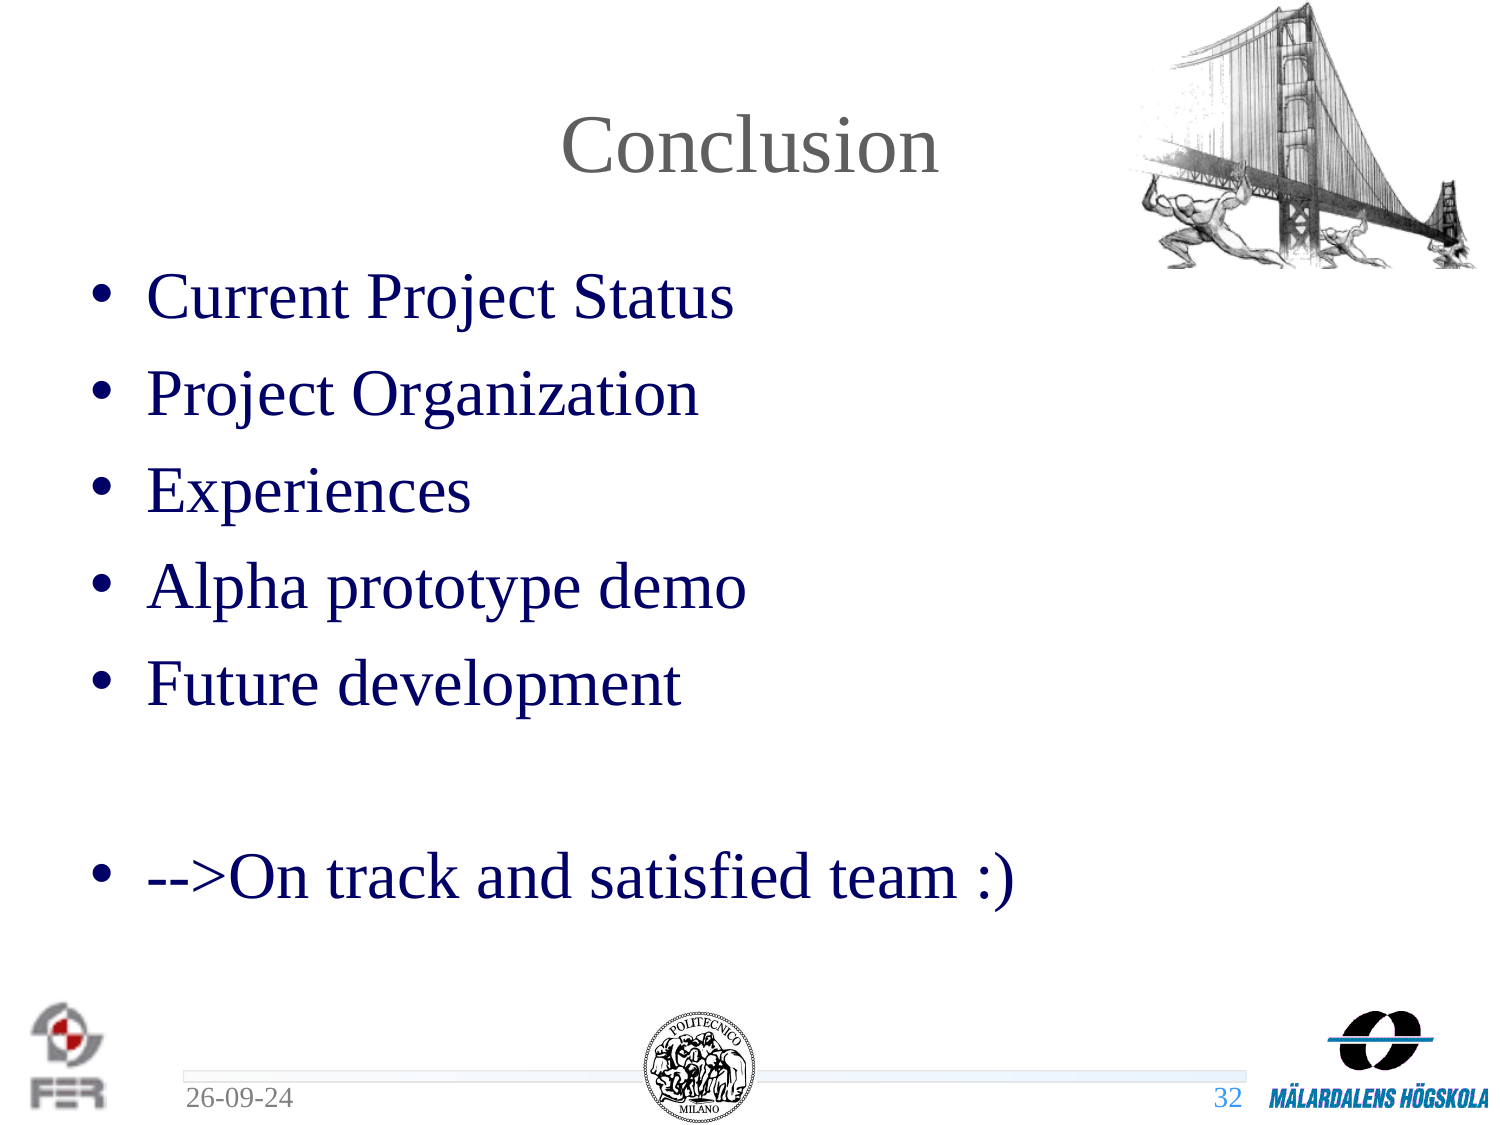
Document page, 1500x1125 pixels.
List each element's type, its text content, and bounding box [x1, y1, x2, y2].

list Current Project Status Project Organization Experiences Alpha prototype demo Future development -->On track and satisfied team :) [75, 244, 1426, 988]
text_box <numero> [1186, 1070, 1258, 1114]
text_box 13-11-28 [171, 1070, 396, 1114]
picture [1454, 1091, 1459, 1108]
picture [29, 987, 107, 1125]
picture [1122, 0, 1477, 269]
picture [1368, 1093, 1374, 1104]
picture [1435, 1096, 1441, 1104]
title Conclusion [75, 45, 1122, 233]
picture [1269, 1011, 1488, 1108]
picture [643, 1011, 757, 1123]
